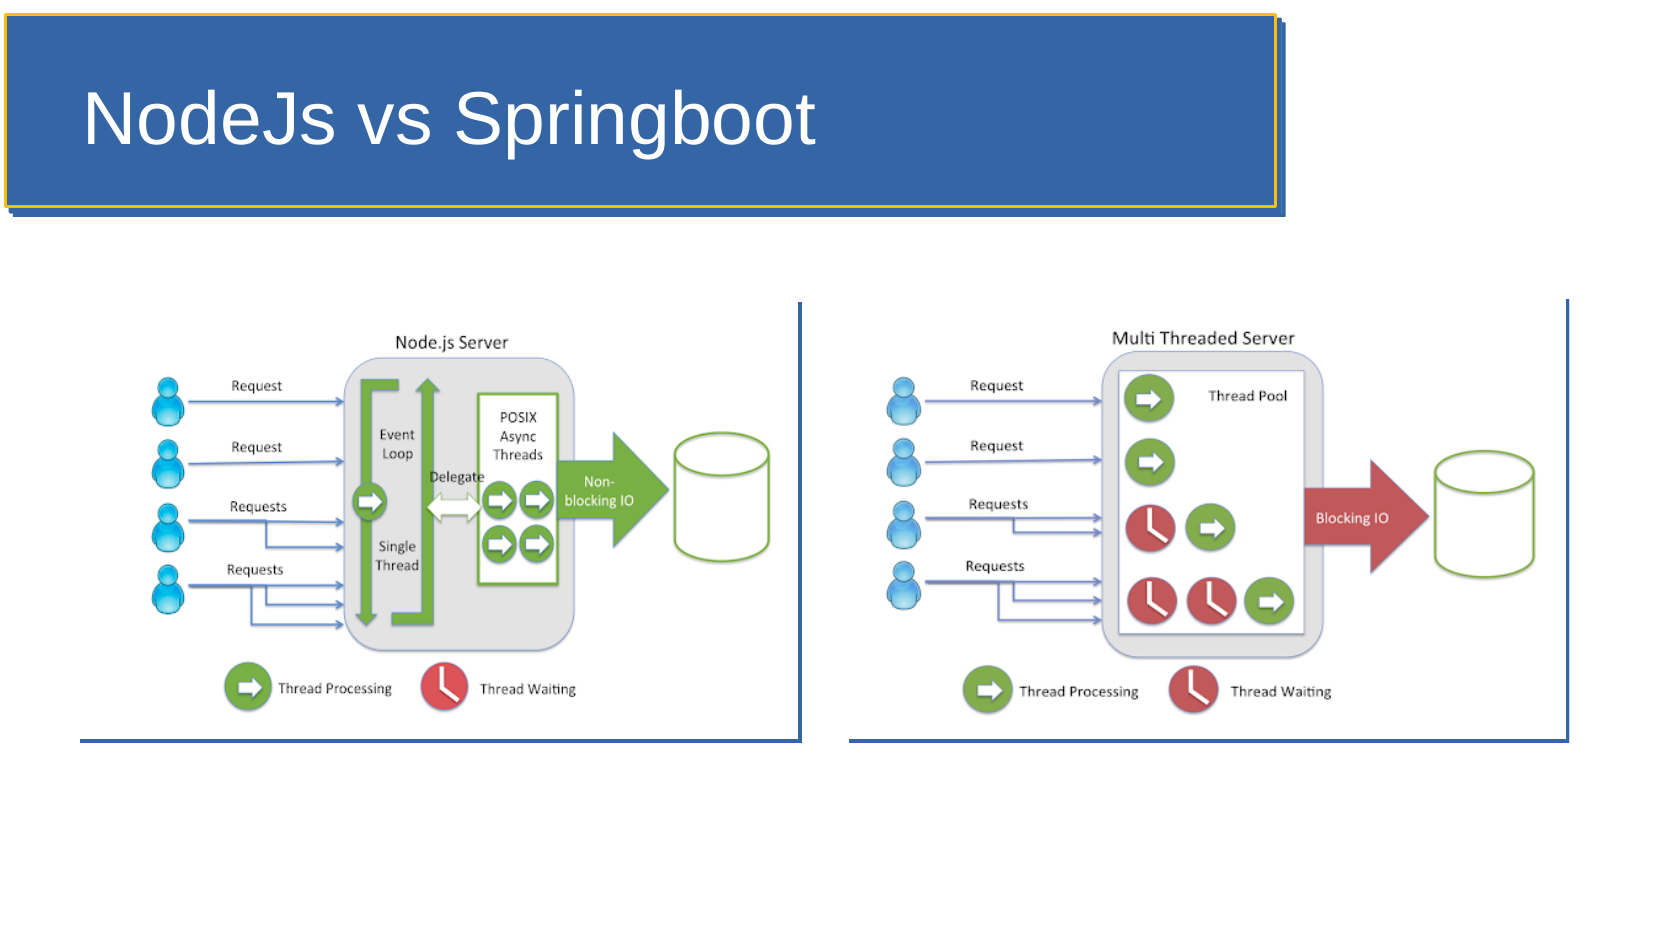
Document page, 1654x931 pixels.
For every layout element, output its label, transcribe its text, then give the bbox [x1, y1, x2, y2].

picture [845, 295, 1566, 739]
picture [76, 298, 798, 739]
title NodeJs vs Springboot [82, 44, 1235, 192]
